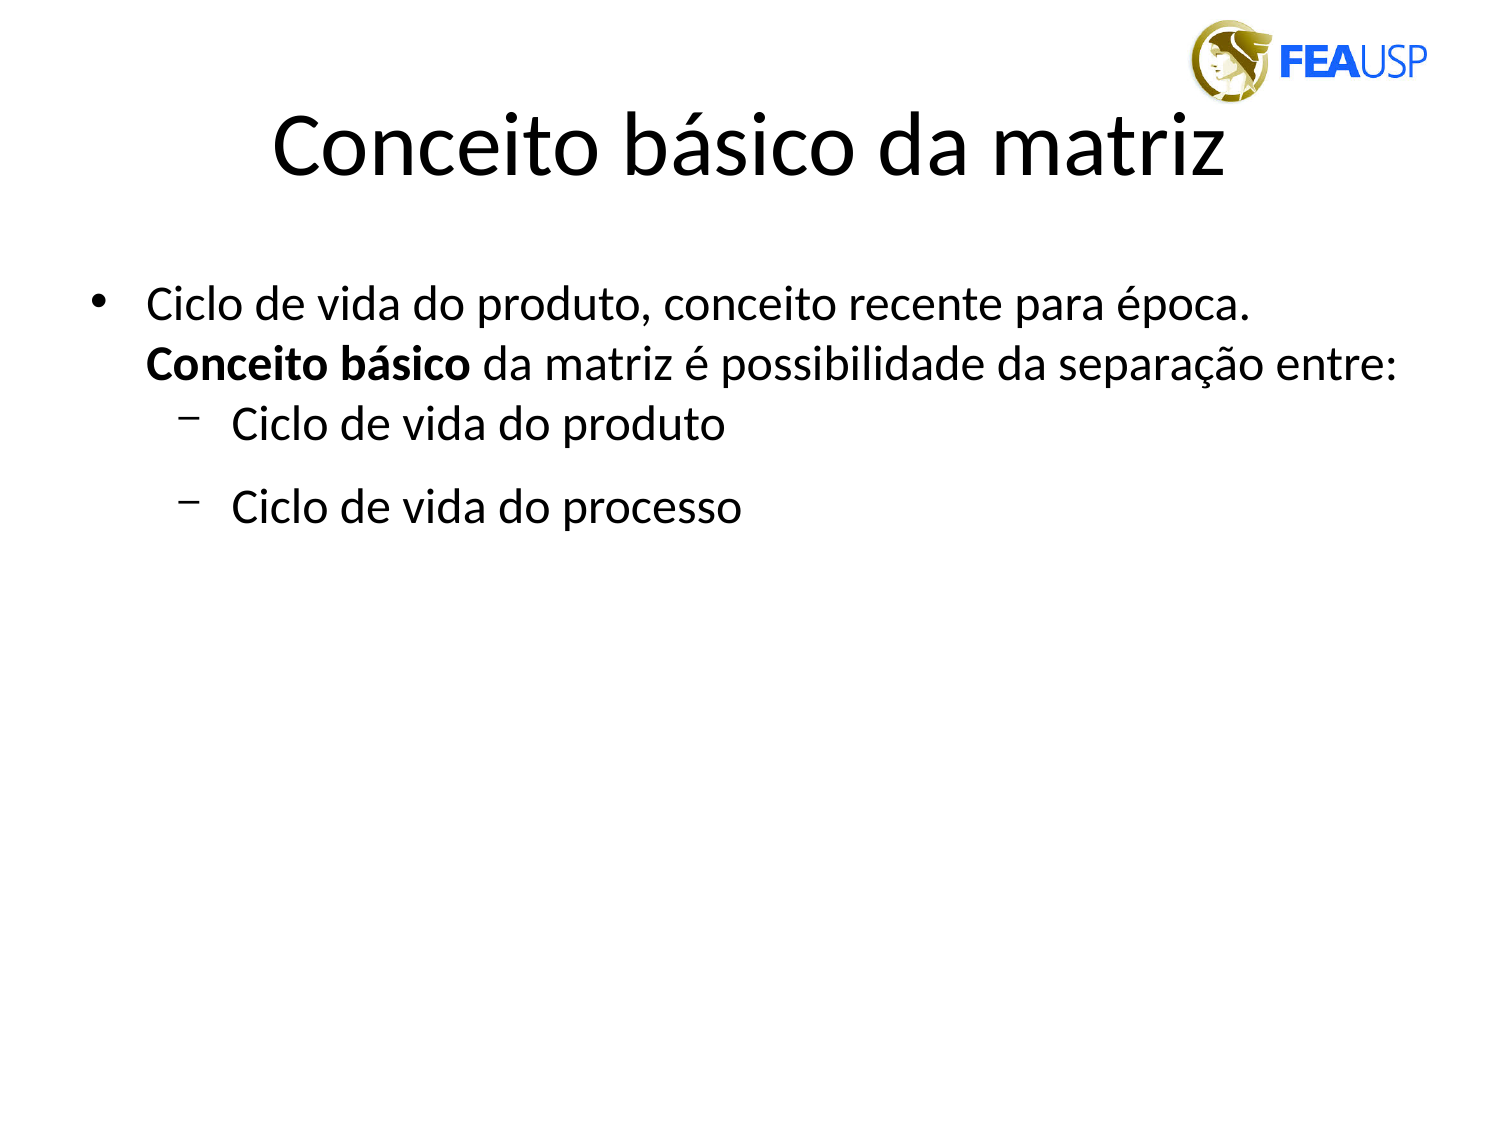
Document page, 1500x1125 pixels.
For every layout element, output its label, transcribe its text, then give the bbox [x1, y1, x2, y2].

list Ciclo de vida do produto, conceito recente para época. Conceito básico da matriz é possibilidade da separação entre: Ciclo de vida do produto Ciclo de vida do processo [75, 262, 1425, 1005]
title Conceito básico da matriz [75, 45, 1425, 233]
picture [1187, 19, 1427, 105]
